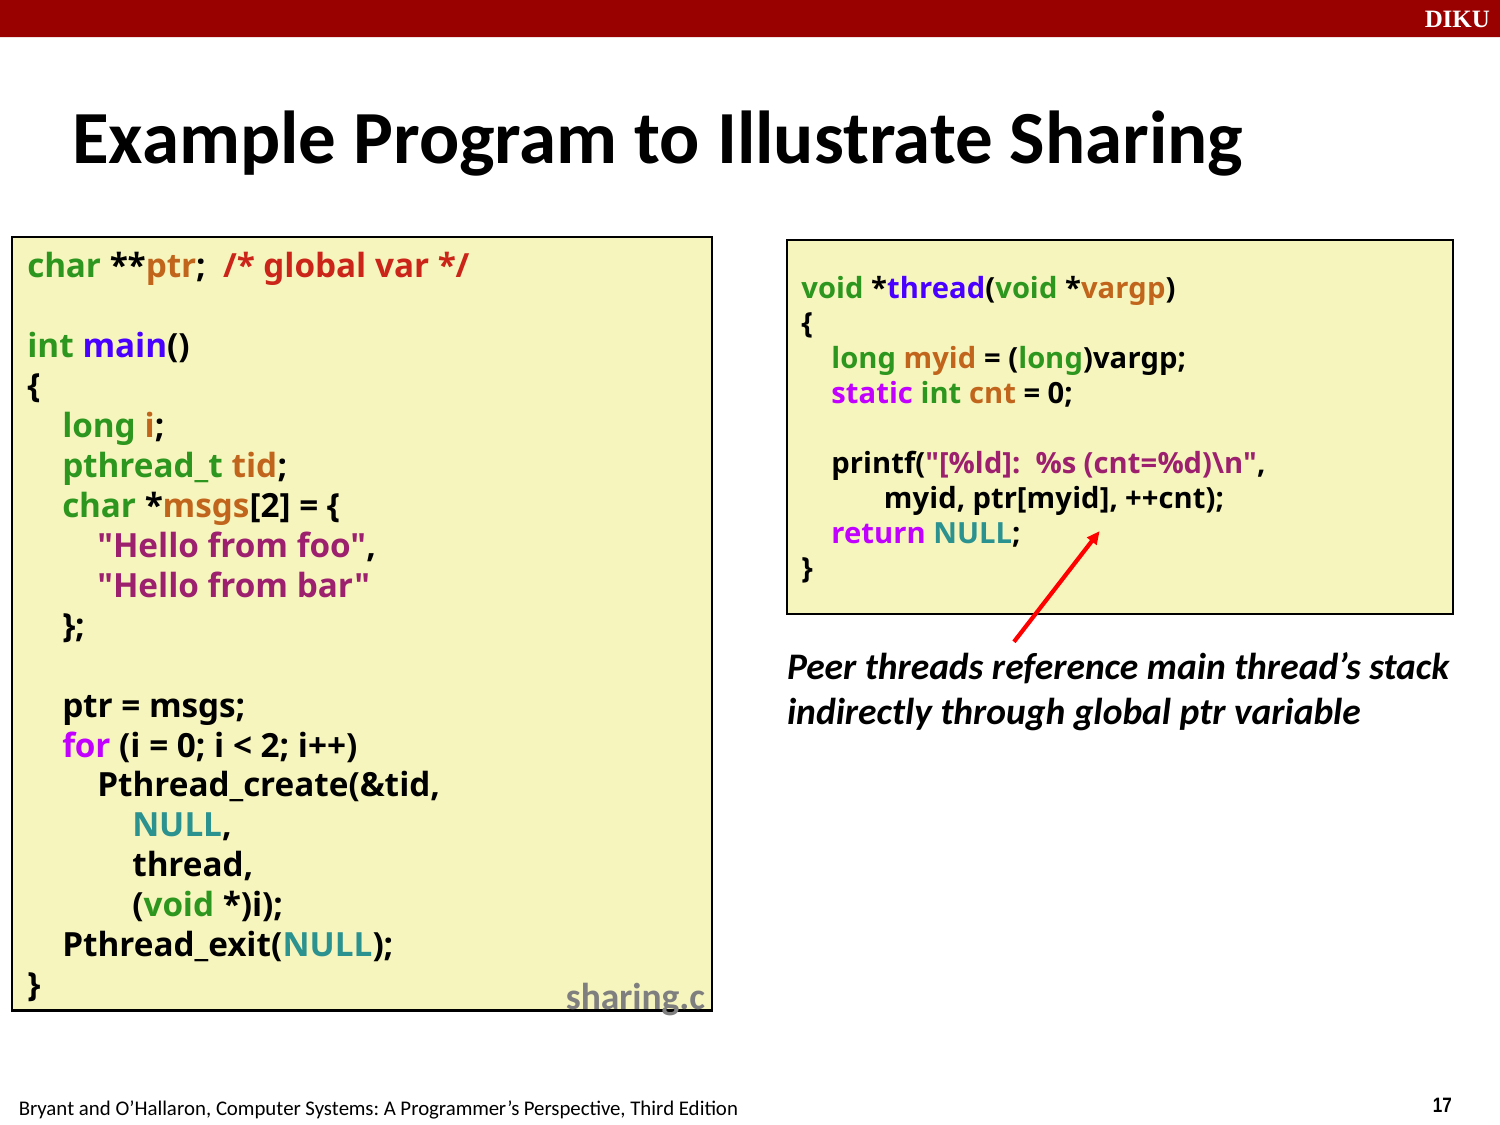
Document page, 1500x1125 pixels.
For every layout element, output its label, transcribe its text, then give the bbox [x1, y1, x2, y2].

text_box void *thread(void *vargp) { long myid = (long)vargp; static int cnt = 0; printf("[%ld]: %s (cnt=%d)\n", myid, ptr[myid], ++cnt); return NULL; } [786, 239, 1453, 614]
text_box Peer threads reference main thread’s stack indirectly through global ptr variable [772, 642, 1466, 733]
text_box Example Program to Illustrate Sharing [57, 71, 1453, 197]
text_box sharing.c [551, 964, 721, 1025]
text_box char **ptr; /* global var */ int main() { long i; pthread_t tid; char *msgs[2] = { "Hello from foo", "Hello from bar" }; ptr = msgs; for (i = 0; i < 2; i++) Pthread_create(&tid, NULL, thread, (void *)i); Pthread_exit(NULL); } [12, 237, 713, 1011]
